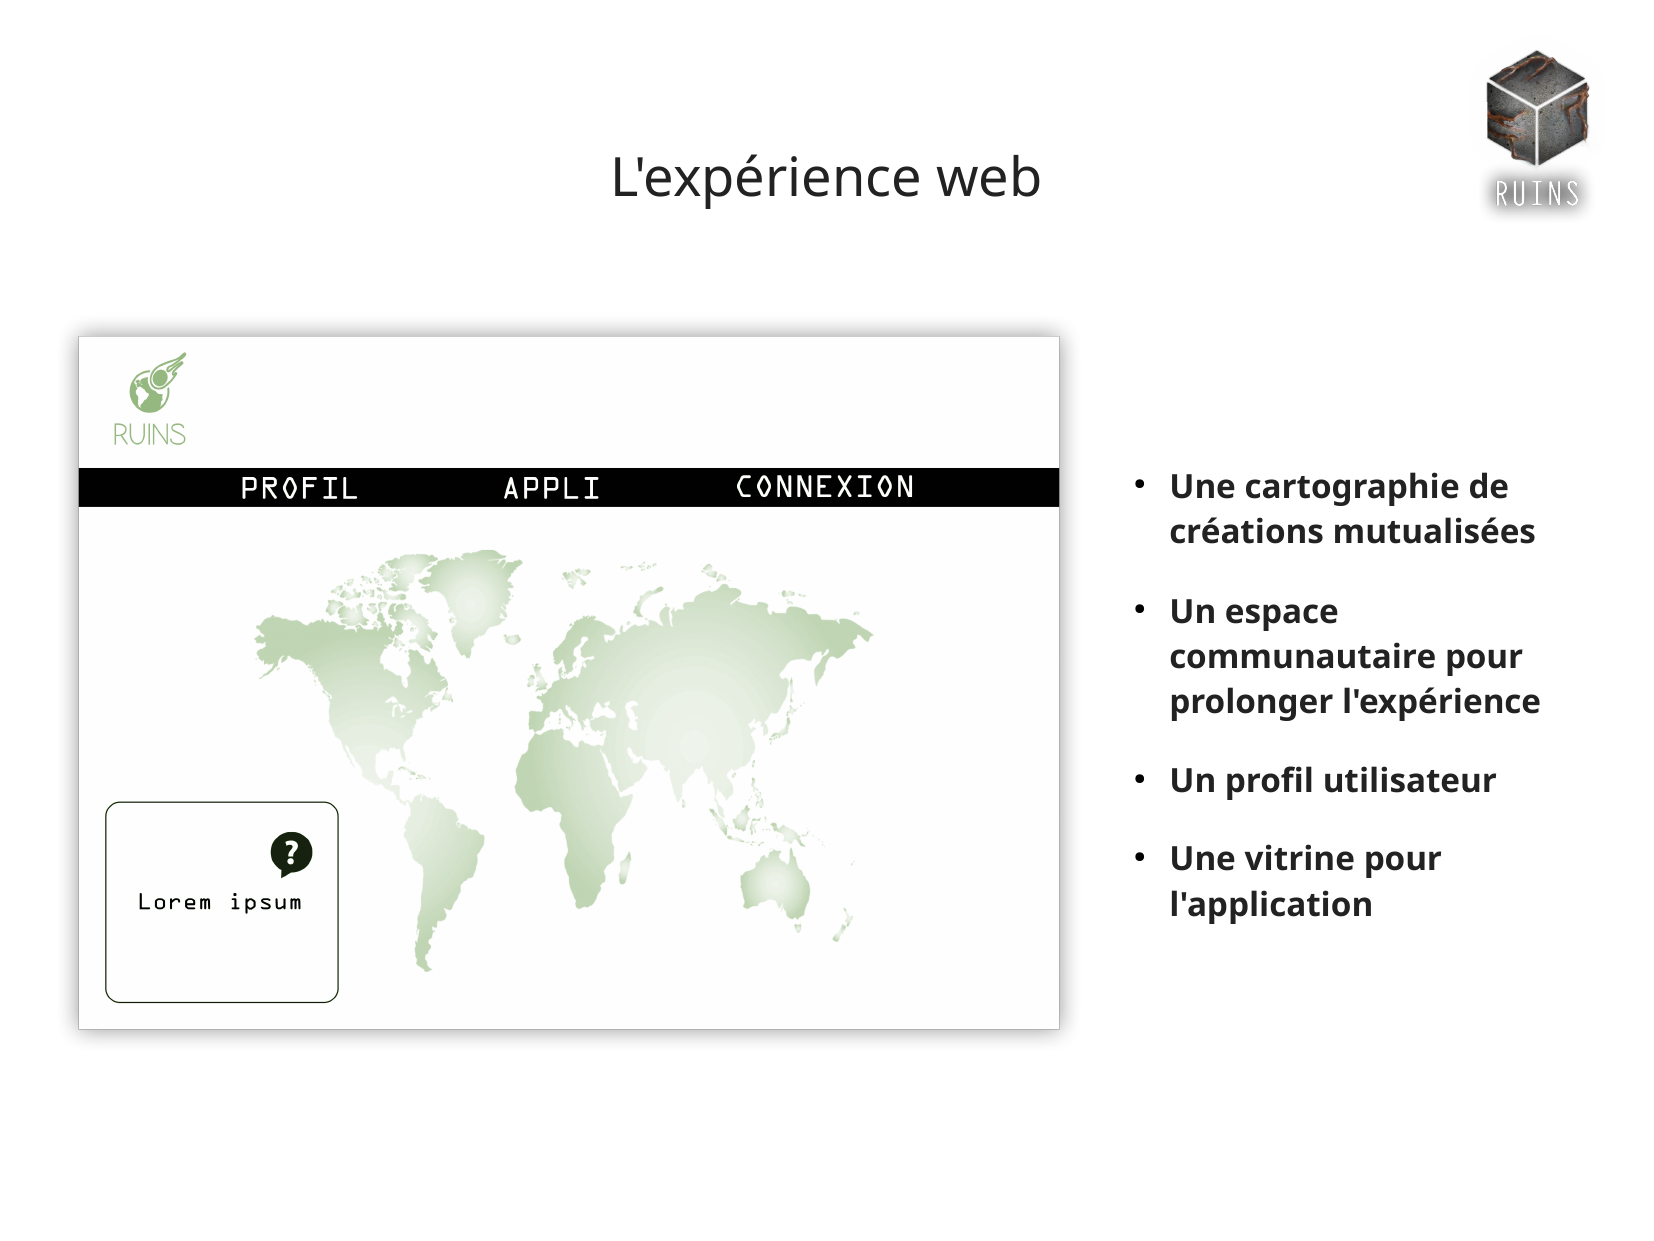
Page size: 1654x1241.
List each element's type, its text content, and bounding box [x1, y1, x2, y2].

title Un espace communautaire pour prolonger l'expérience [1133, 576, 1548, 736]
title L'expérience web [82, 73, 1571, 278]
title Un profil utilisateur [1133, 680, 1513, 761]
title Une vitrine pour l'application [1133, 761, 1536, 1000]
picture [1429, 29, 1648, 249]
title Une cartographie de créations mutualisées [1133, 428, 1548, 576]
picture [14, 283, 1134, 1075]
